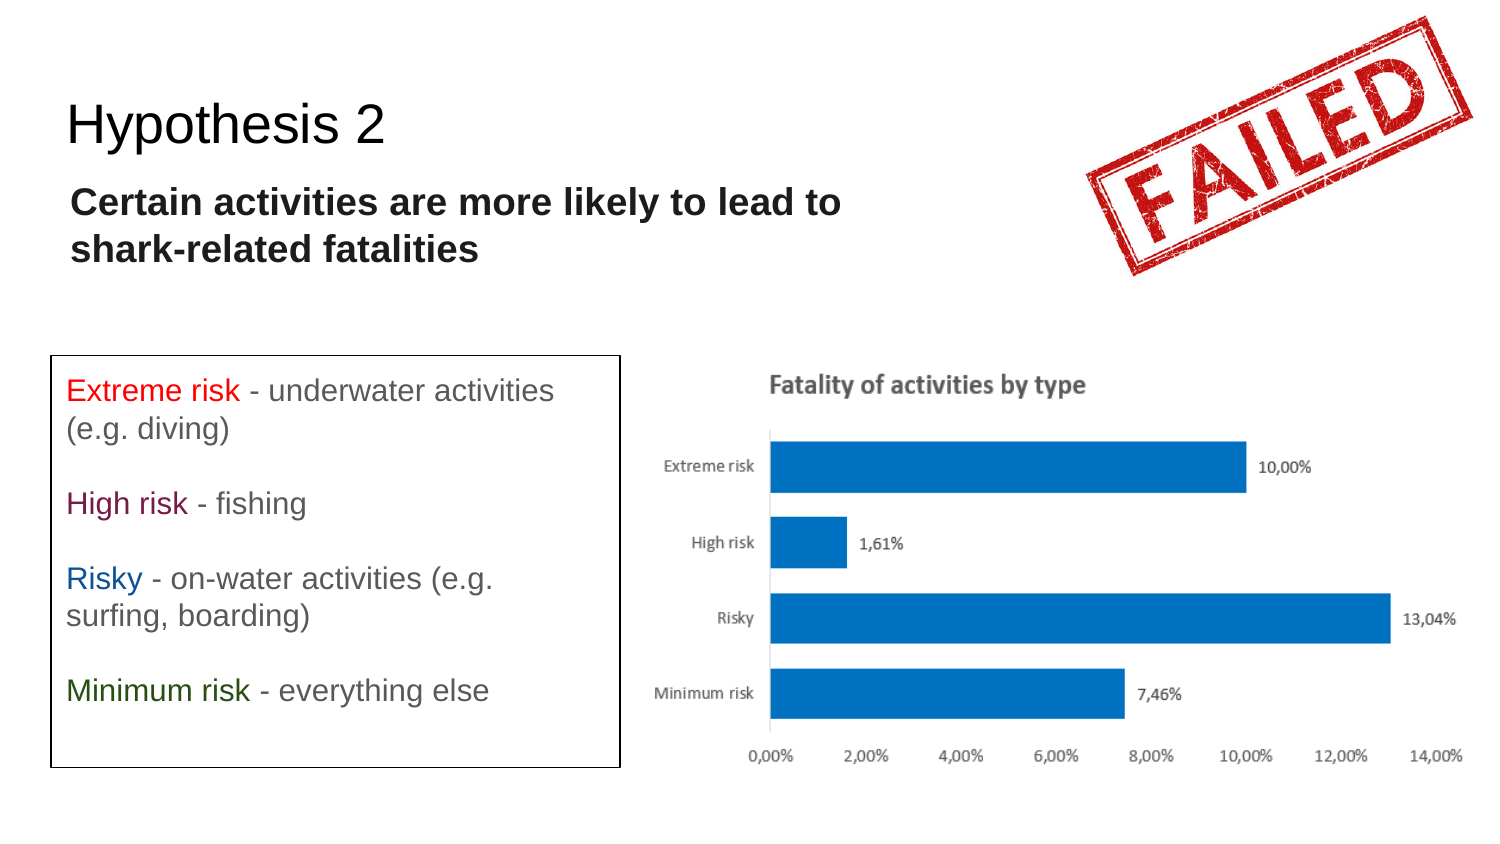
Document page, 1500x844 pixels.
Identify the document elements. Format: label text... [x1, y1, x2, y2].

picture [648, 355, 1479, 773]
picture [1079, 12, 1479, 279]
title Hypothesis 2 [51, 72, 1079, 171]
text_box Certain activities are more likely to lead to shark-related fatalities [55, 162, 1125, 285]
text_box Extreme risk - underwater activities (e.g. diving) High risk - fishing Risky - on-water activities (e.g. surfing, boarding) Minimum risk - everything else [51, 355, 621, 768]
